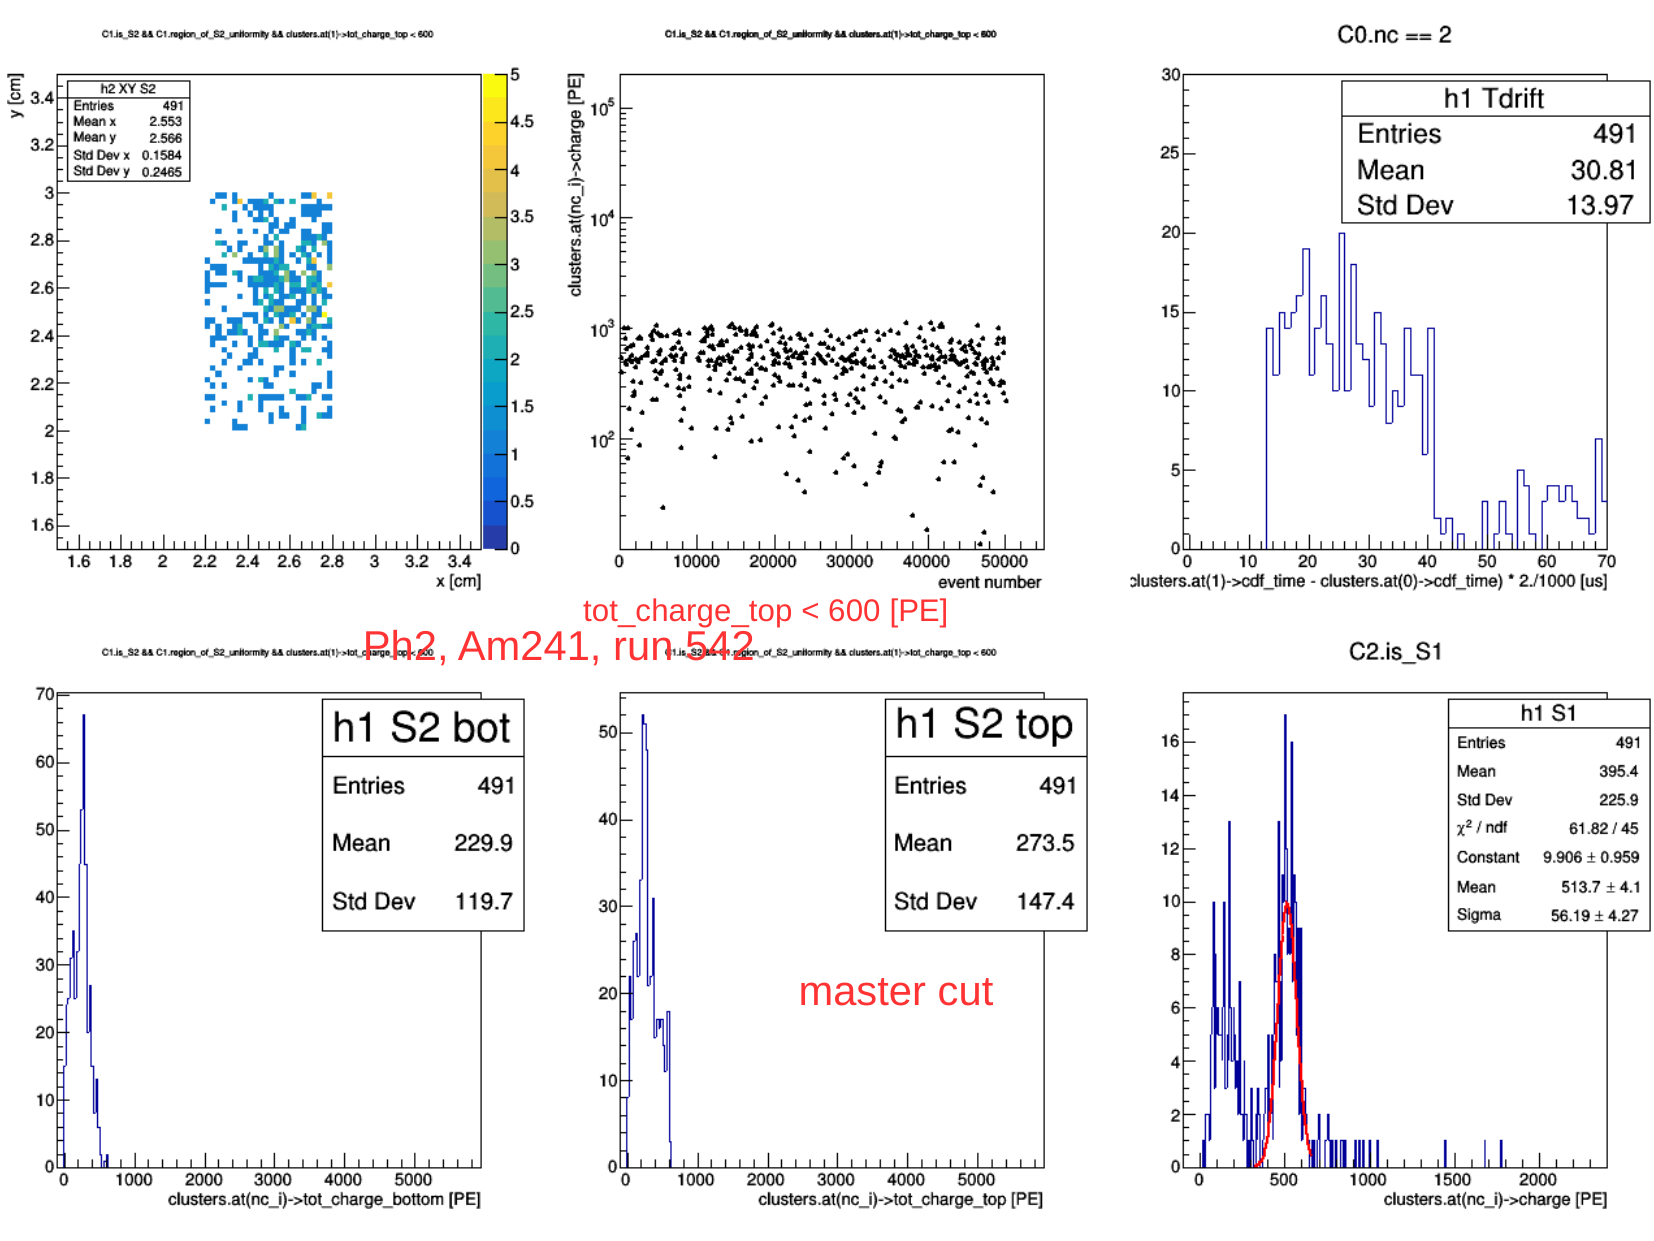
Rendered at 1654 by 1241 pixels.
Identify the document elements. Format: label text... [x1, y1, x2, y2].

picture [6, 5, 1654, 1222]
text_box master cut [555, 959, 1237, 1096]
text_box Ph2, Am241, run 542 [218, 615, 901, 751]
text_box tot_charge_top < 600 [PE] [434, 585, 1098, 721]
